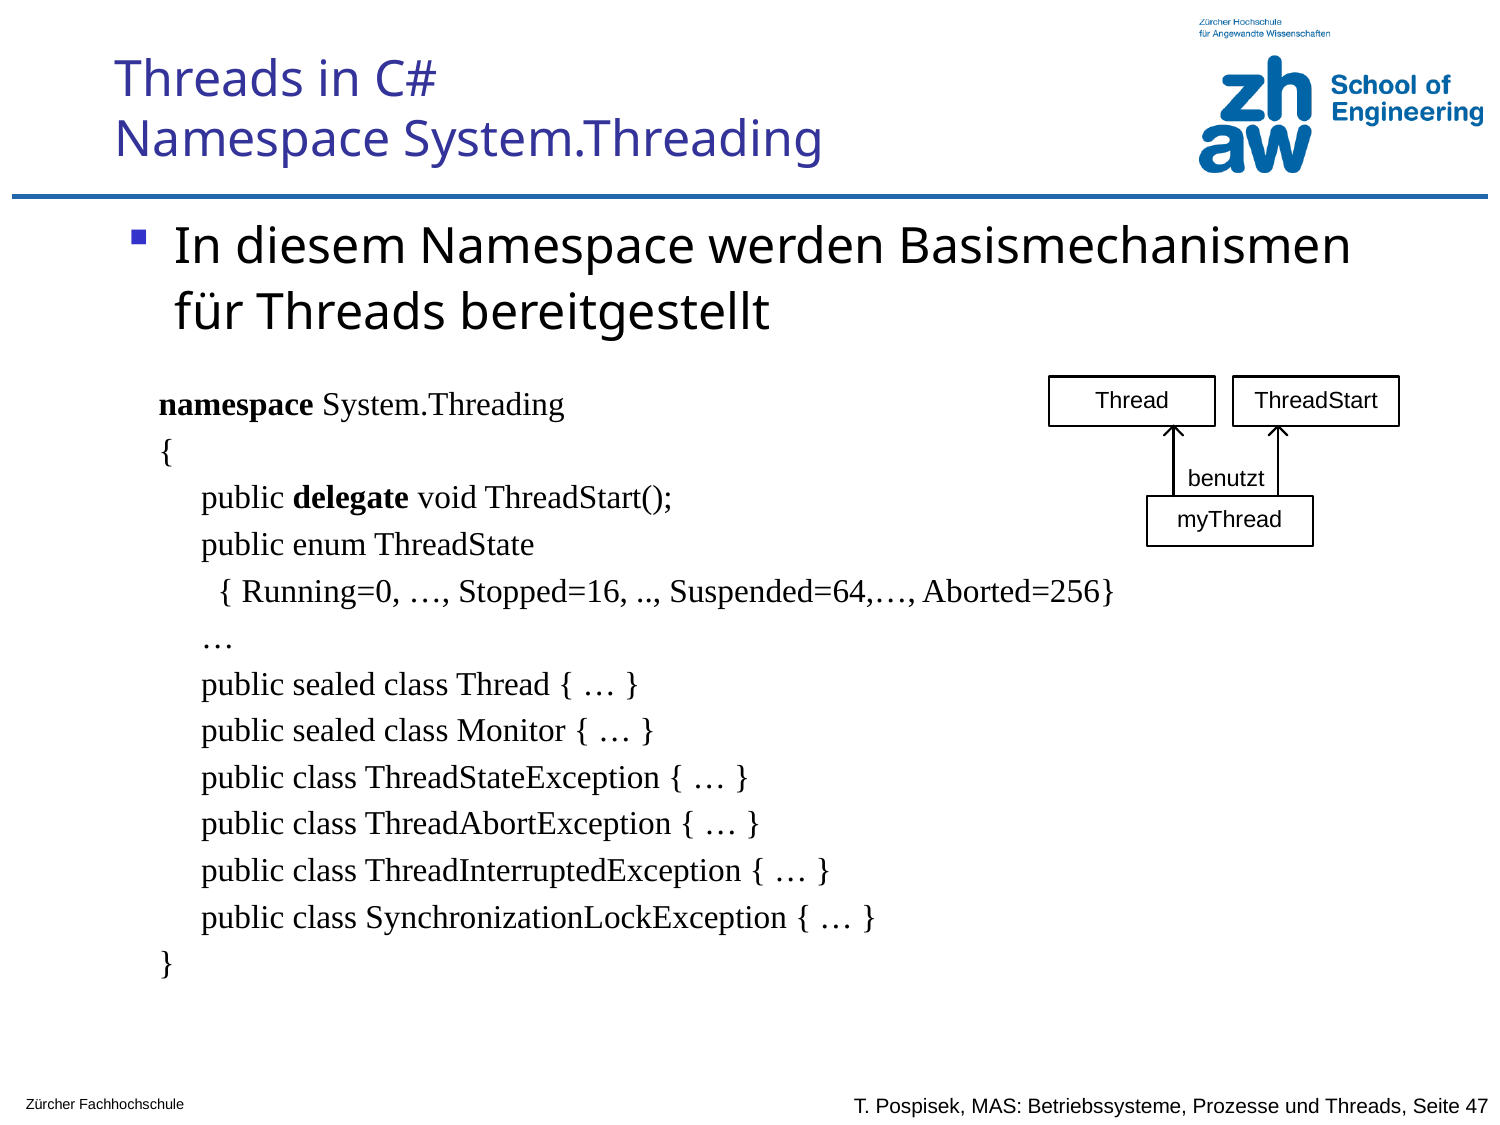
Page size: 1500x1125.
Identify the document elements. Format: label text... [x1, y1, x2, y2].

title Threads in C# Namespace System.Threading [99, 50, 1379, 163]
picture [1199, 19, 1483, 173]
picture [1015, 343, 1433, 579]
text_box namespace System.Threading { public delegate void ThreadStart(); public enum ThreadState { Running=0, …, Stopped=16, .., Suspended=64,…, Aborted=256} … public sealed class Thread { … } public sealed class Monitor { … } public class ThreadStateException { … } public class ThreadAbortException { … } public class ThreadInterruptedException { … } public class SynchronizationLockException { … } } [112, 374, 1375, 1029]
text_box In diesem Namespace werden Basismechanismen für Threads bereitgestellt [112, 199, 1375, 347]
